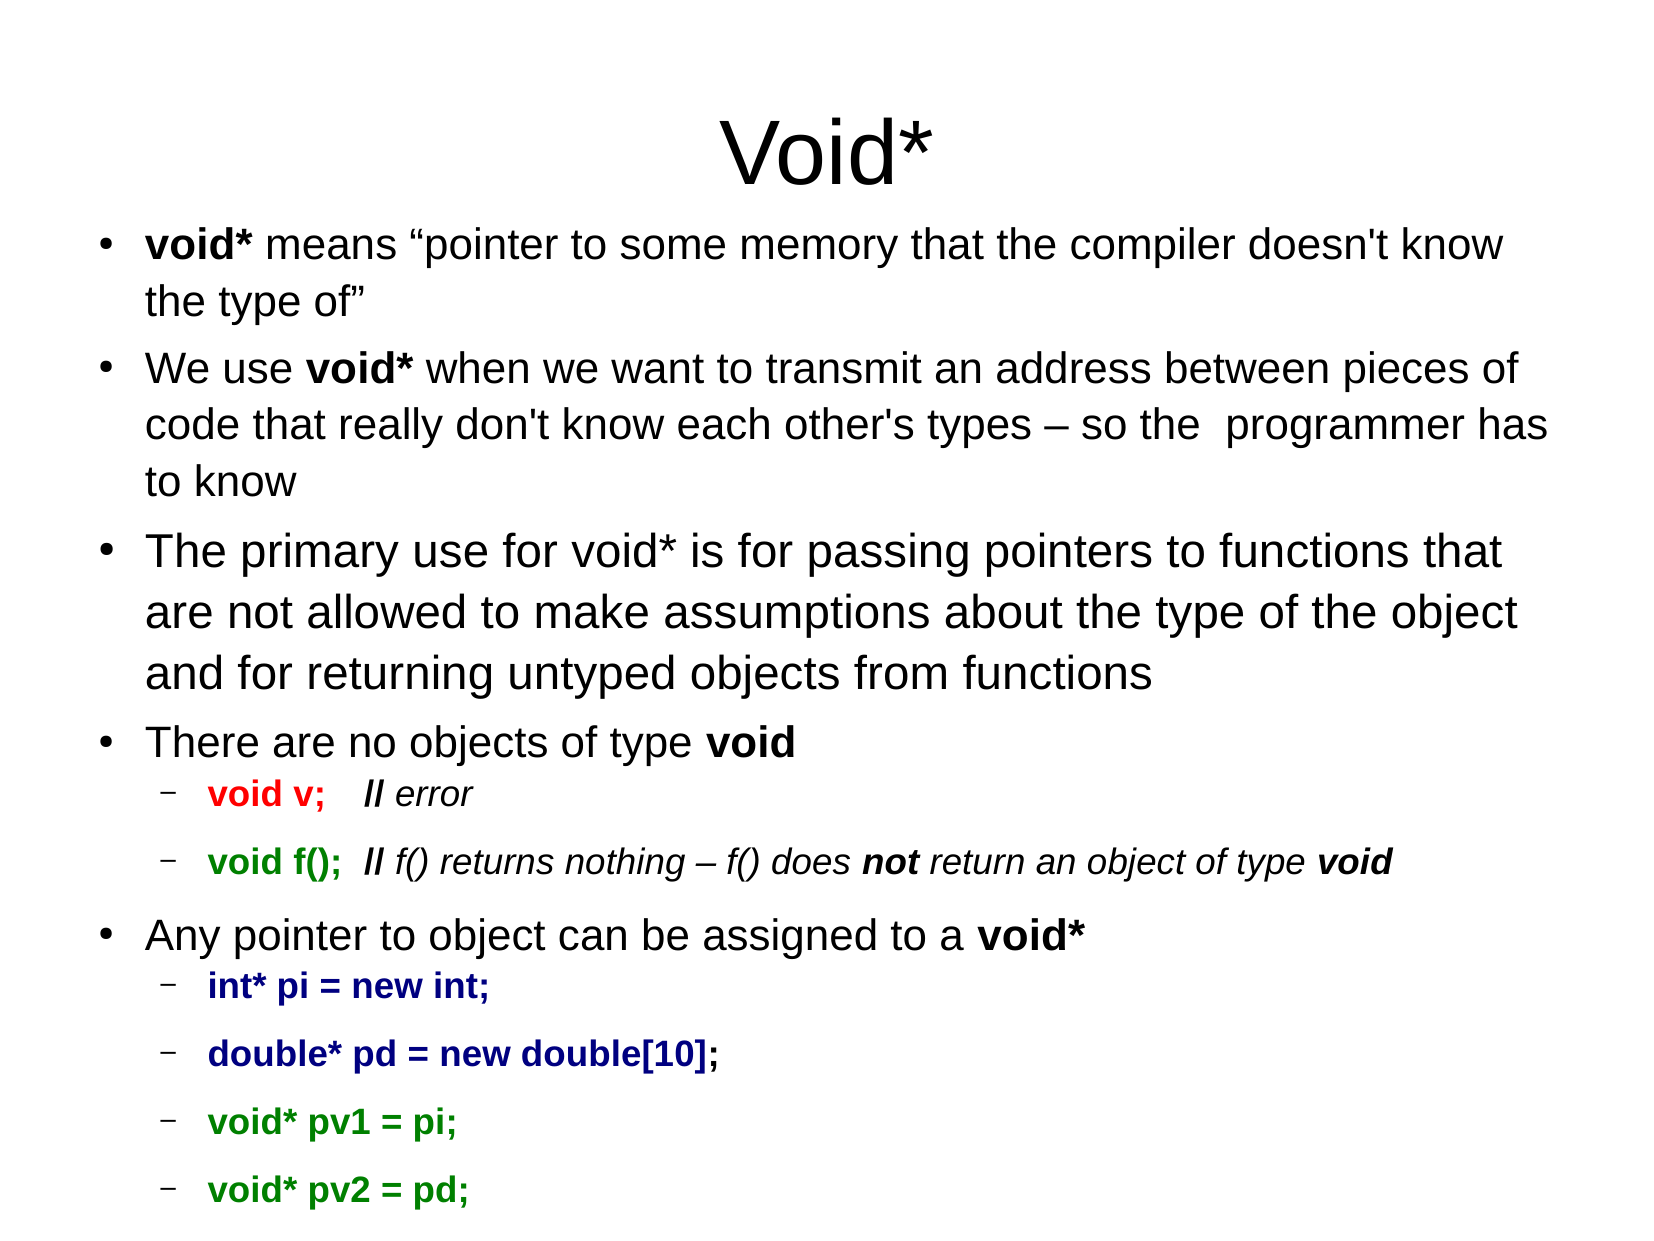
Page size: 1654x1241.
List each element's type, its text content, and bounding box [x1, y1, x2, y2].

list void* means “pointer to some memory that the compiler doesn't know the type of” We use void* when we want to transmit an address between pieces of code that really don't know each other's types – so the programmer has to know The primary use for void* is for passing pointers to functions that are not allowed to make assumptions about the type of the object and for returning untyped objects from functions There are no objects of type void void v; // error void f(); // f() returns nothing – f() does not return an object of type void Any pointer to object can be assigned to a void* int* pi = new int; double* pd = new double[10]; void* pv1 = pi; void* pv2 = pd; [82, 212, 1571, 1217]
title Void* [82, 49, 1571, 212]
